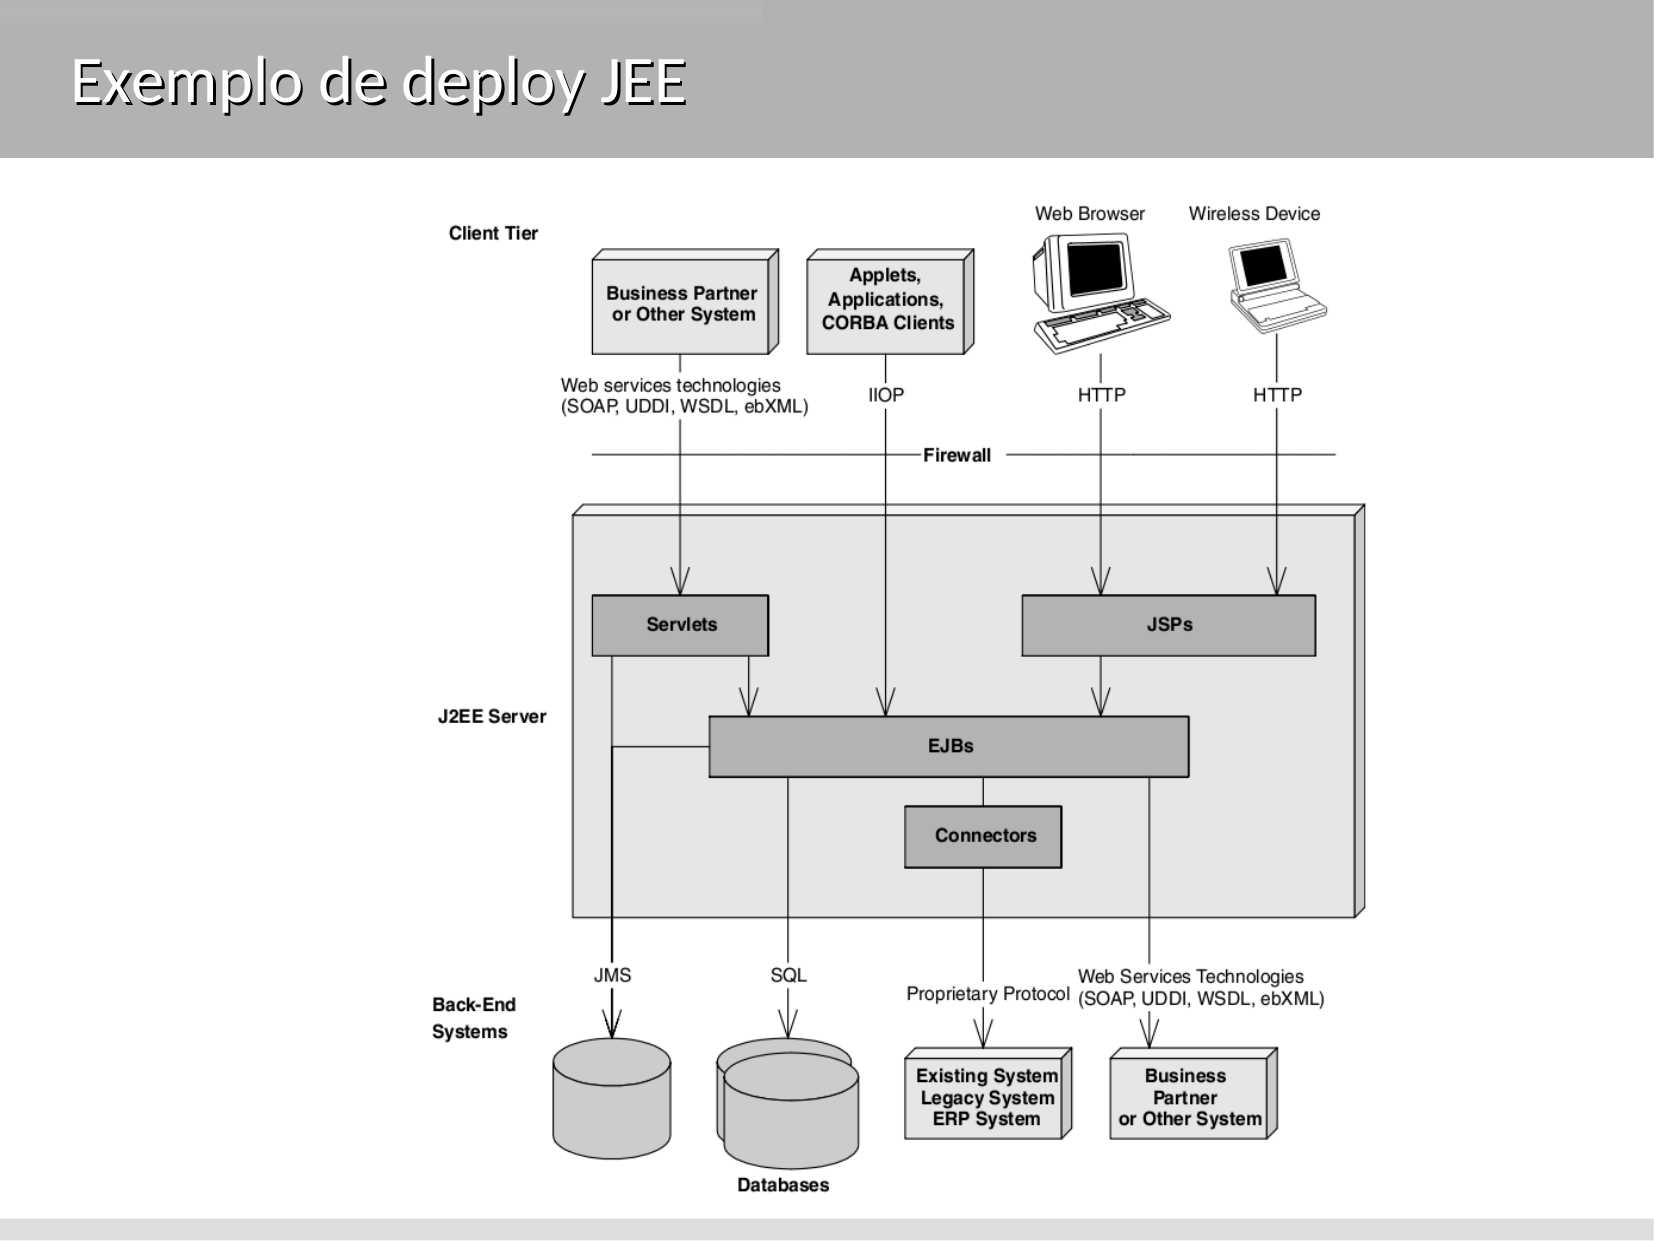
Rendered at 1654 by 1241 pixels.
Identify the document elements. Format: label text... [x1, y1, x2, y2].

picture [412, 187, 1388, 1201]
title Exemplo de deploy JEE [70, 11, 1536, 160]
